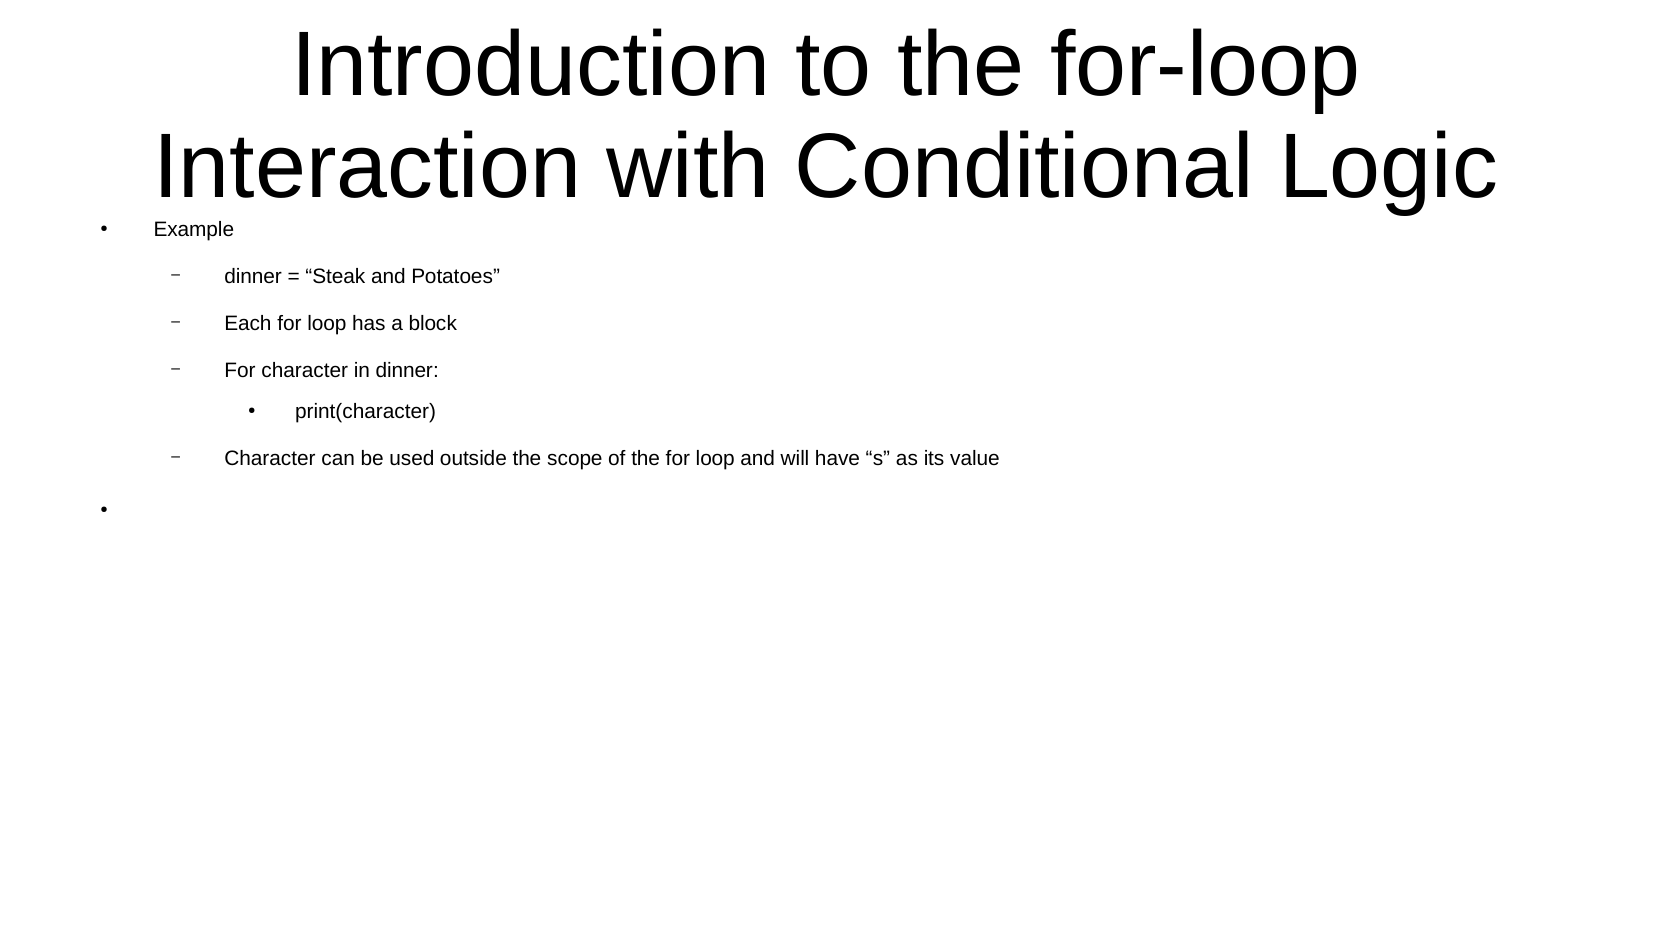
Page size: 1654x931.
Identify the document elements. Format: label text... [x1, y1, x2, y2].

title Introduction to the for-loop Interaction with Conditional Logic [82, 12, 1571, 217]
list Example dinner = “Steak and Potatoes” Each for loop has a block For character in dinner: print(character) Character can be used outside the scope of the for loop and will have “s” as its value [82, 217, 1571, 758]
